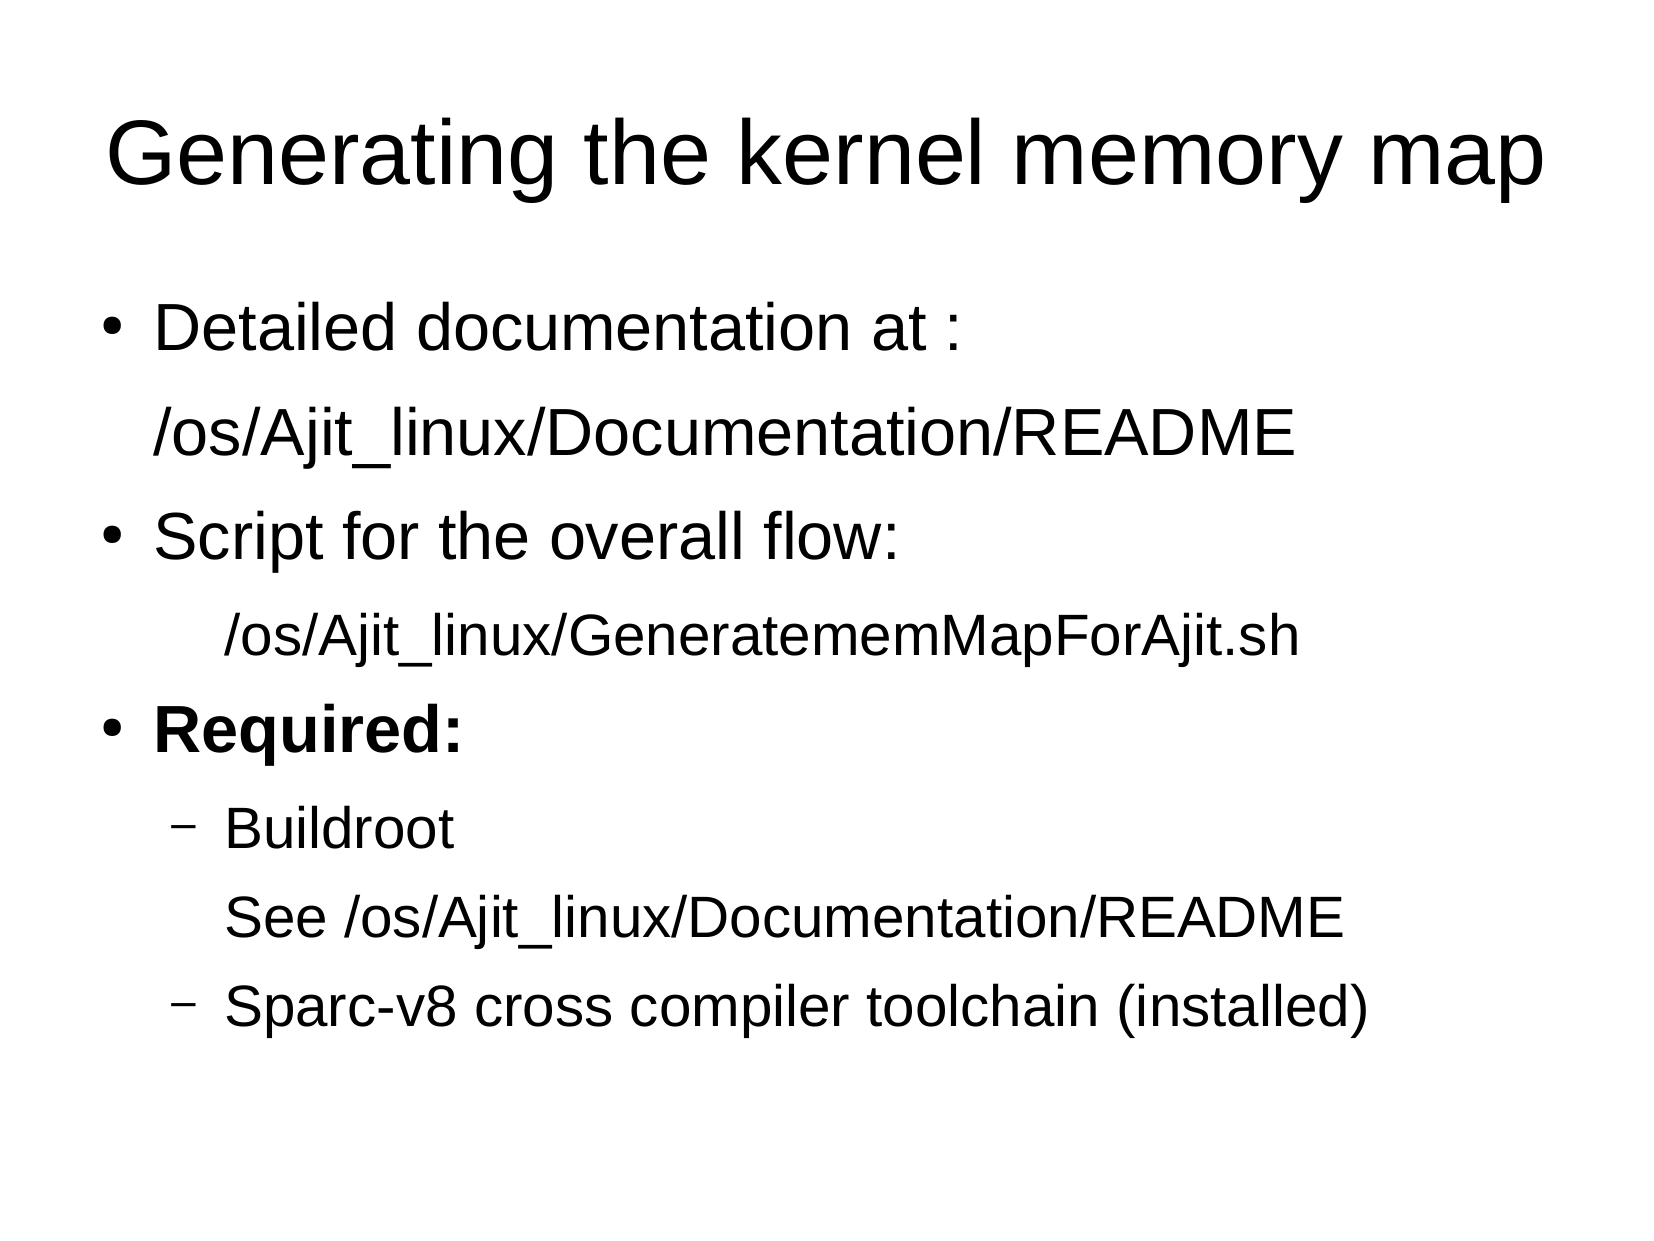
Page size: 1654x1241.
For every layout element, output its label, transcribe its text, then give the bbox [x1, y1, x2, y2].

list Detailed documentation at : /os/Ajit_linux/Documentation/README Script for the overall flow: /os/Ajit_linux/GeneratememMapForAjit.sh Required: Buildroot See /os/Ajit_linux/Documentation/README Sparc-v8 cross compiler toolchain (installed) [82, 290, 1538, 1182]
title Generating the kernel memory map [82, 49, 1571, 257]
